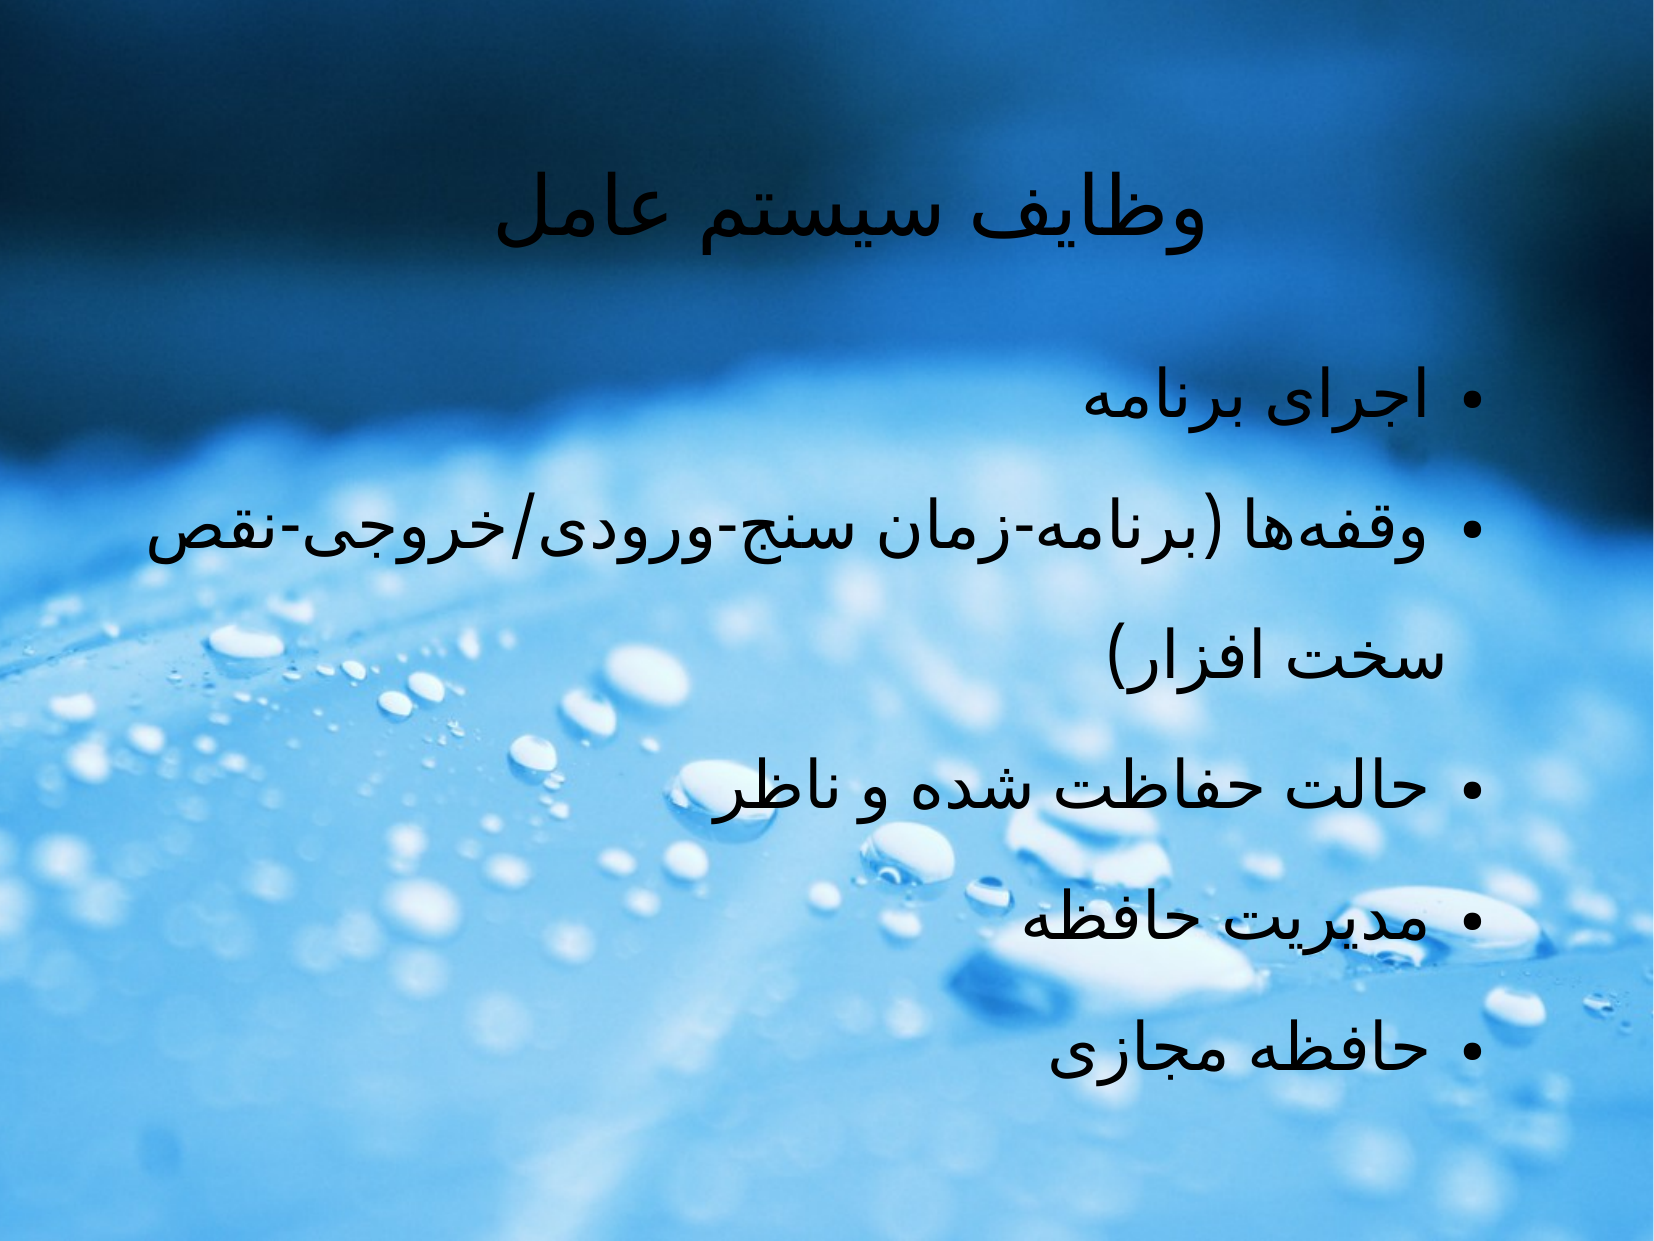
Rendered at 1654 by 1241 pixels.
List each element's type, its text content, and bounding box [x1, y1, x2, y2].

title وظایف سیستم عامل [107, 111, 1596, 319]
picture [0, 0, 1654, 1241]
subtitle اجرای برنامه وقفه‌ها (برنامه-زمان سنج-ورودی/خروجی-نقص سخت افزار) حالت حفاظت شده و ناظر مدیریت حافظه حافظه مجازی [143, 297, 1485, 1115]
